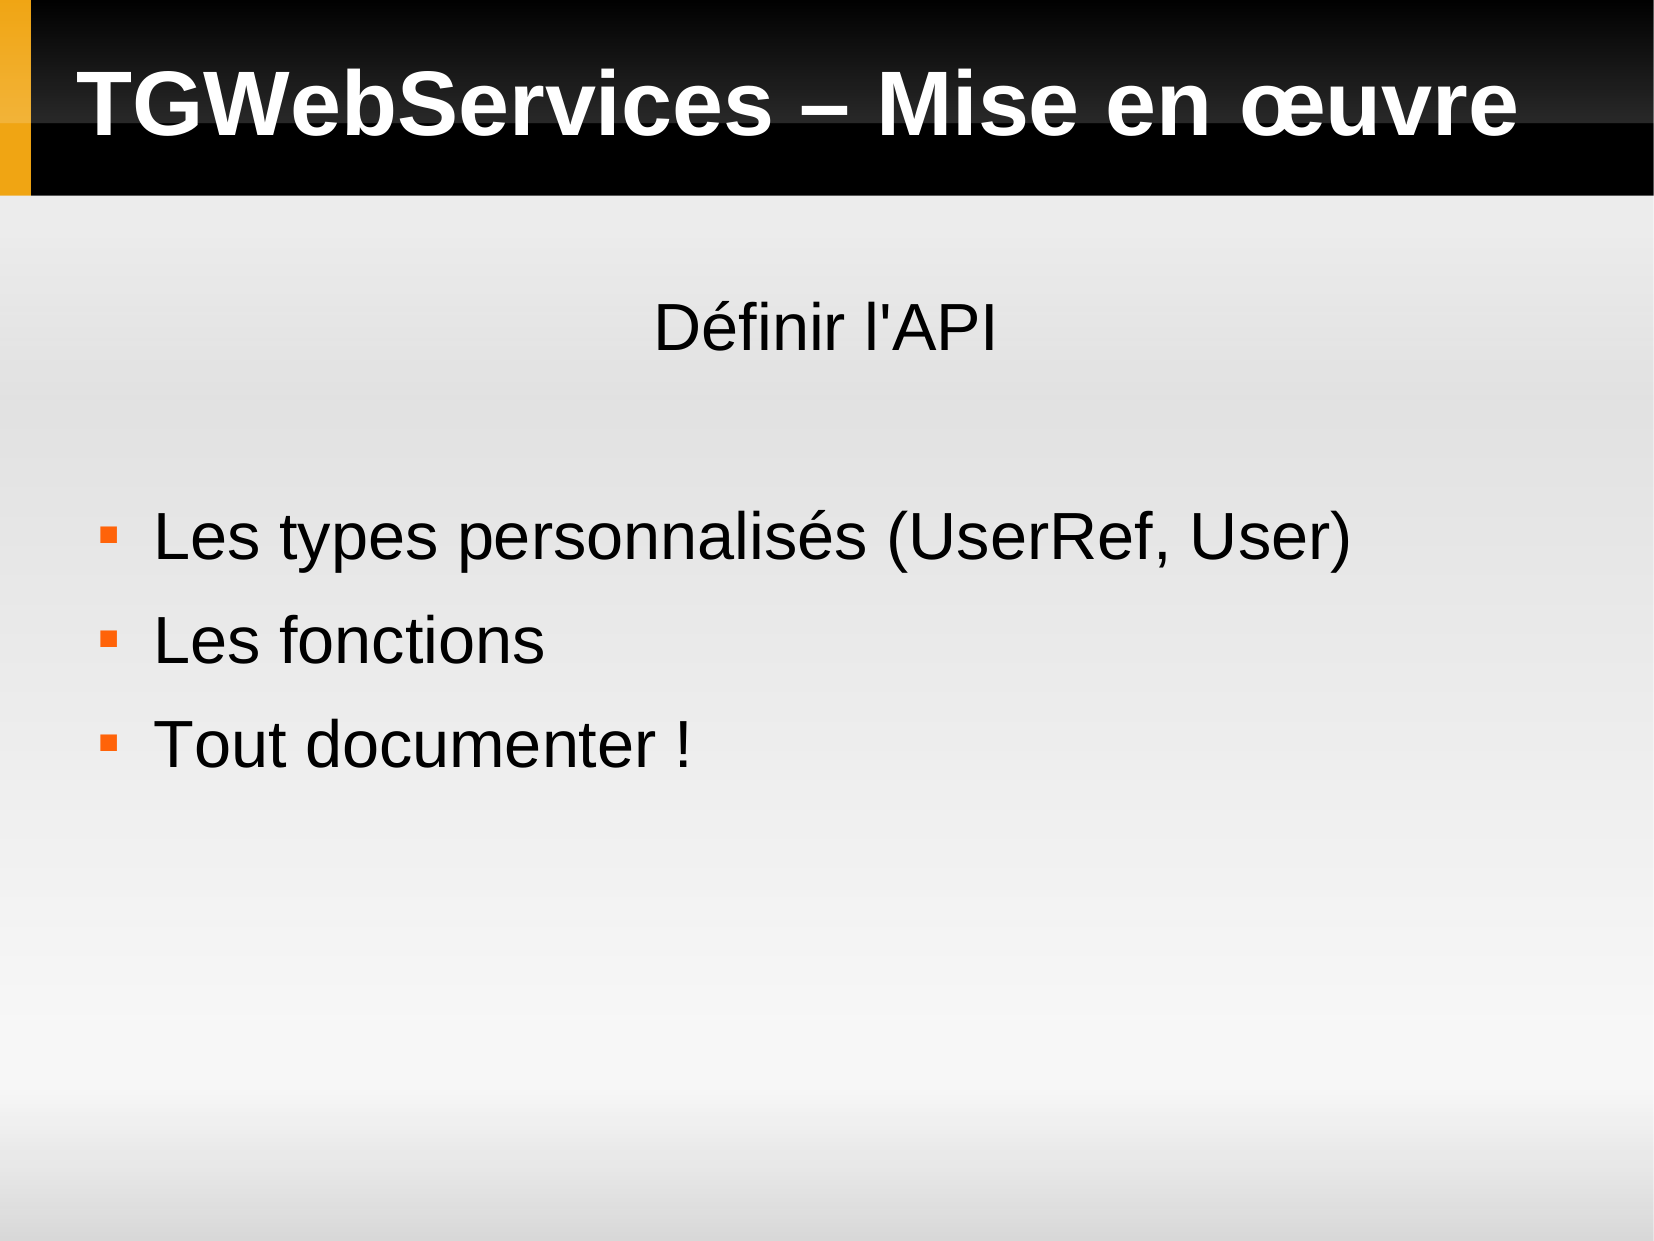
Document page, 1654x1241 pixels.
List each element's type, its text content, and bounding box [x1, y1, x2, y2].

title TGWebServices – Mise en œuvre [76, 7, 1565, 200]
list Définir l'API Les types personnalisés (UserRef, User) Les fonctions Tout documenter ! [82, 290, 1571, 1094]
picture [0, 0, 1654, 1241]
